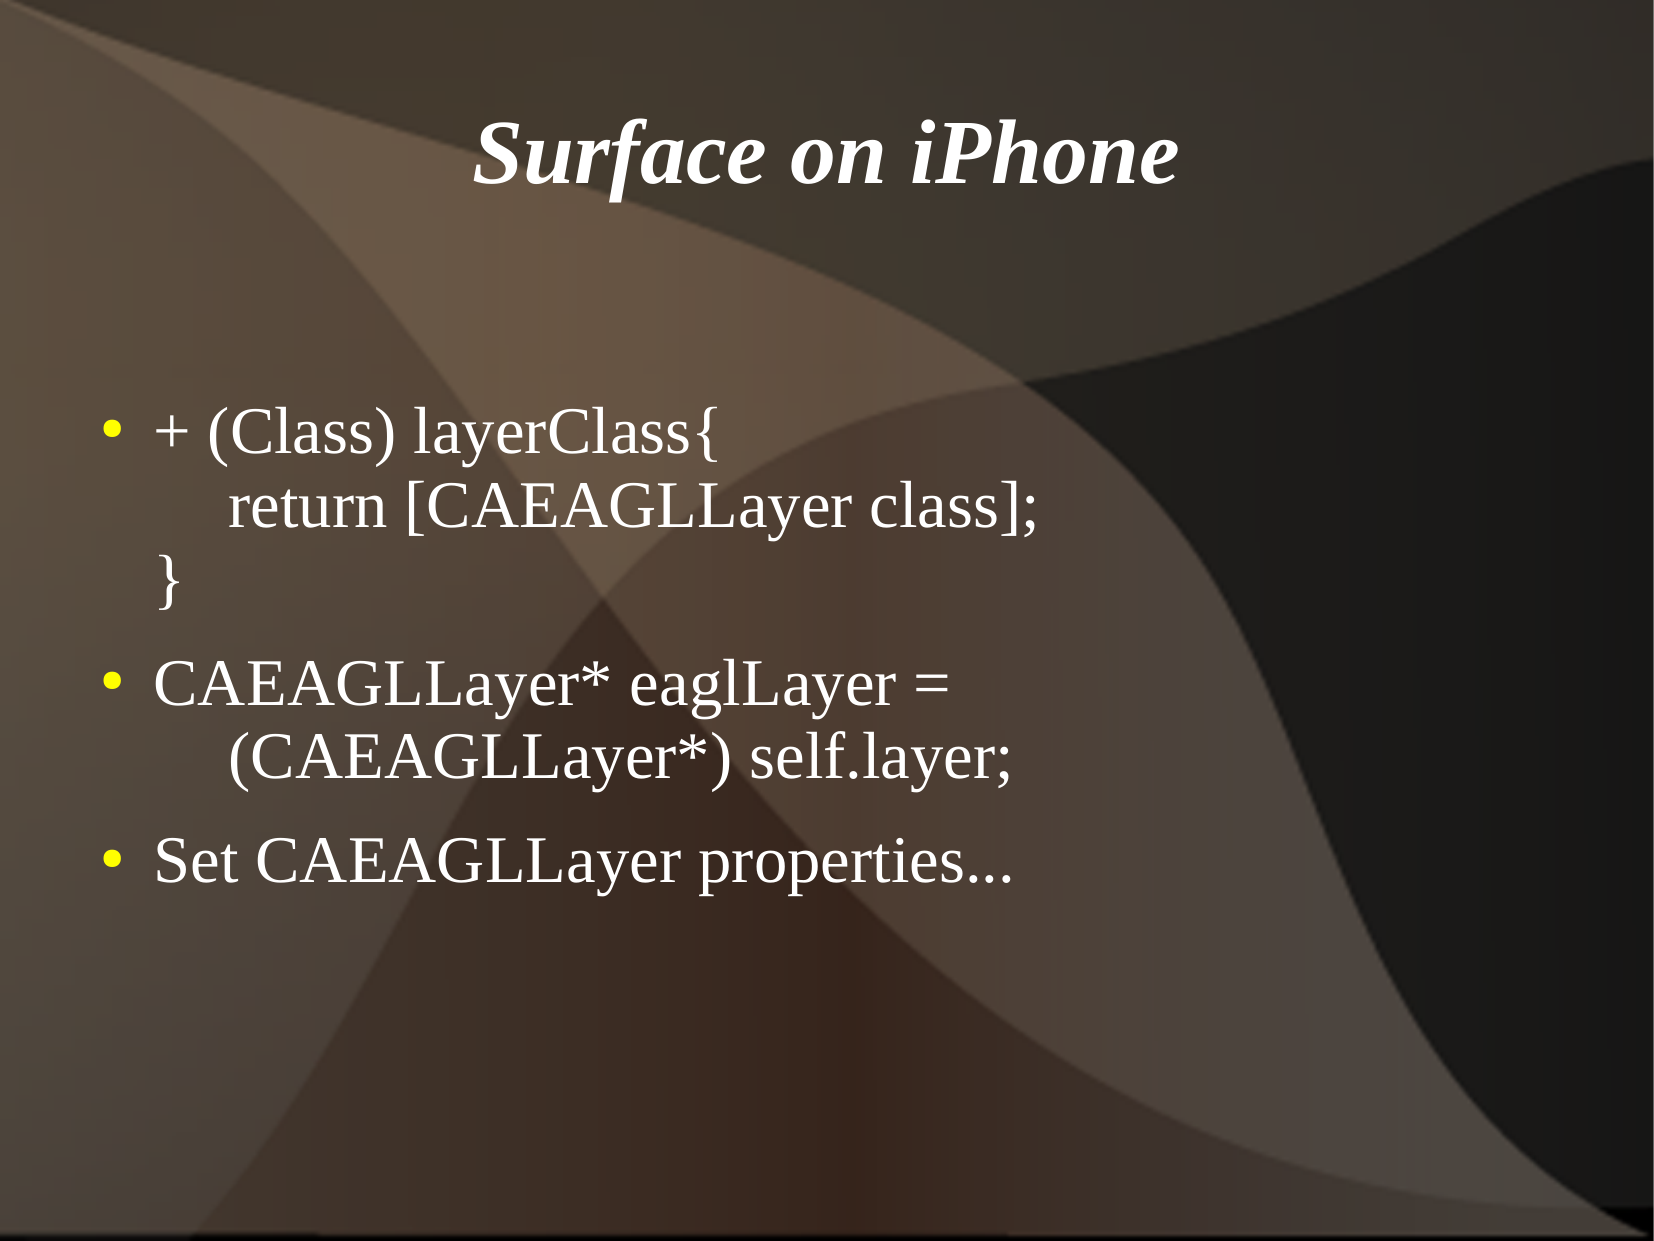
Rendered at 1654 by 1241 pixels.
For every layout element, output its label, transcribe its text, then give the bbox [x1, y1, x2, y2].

list + (Class) layerClass{ return [CAEAGLLayer class]; } CAEAGLLayer* eaglLayer = (CAEAGLLayer*) self.layer; Set CAEAGLLayer properties... [82, 290, 1571, 1094]
title Surface on iPhone [82, 56, 1571, 250]
picture [0, 0, 1654, 1241]
